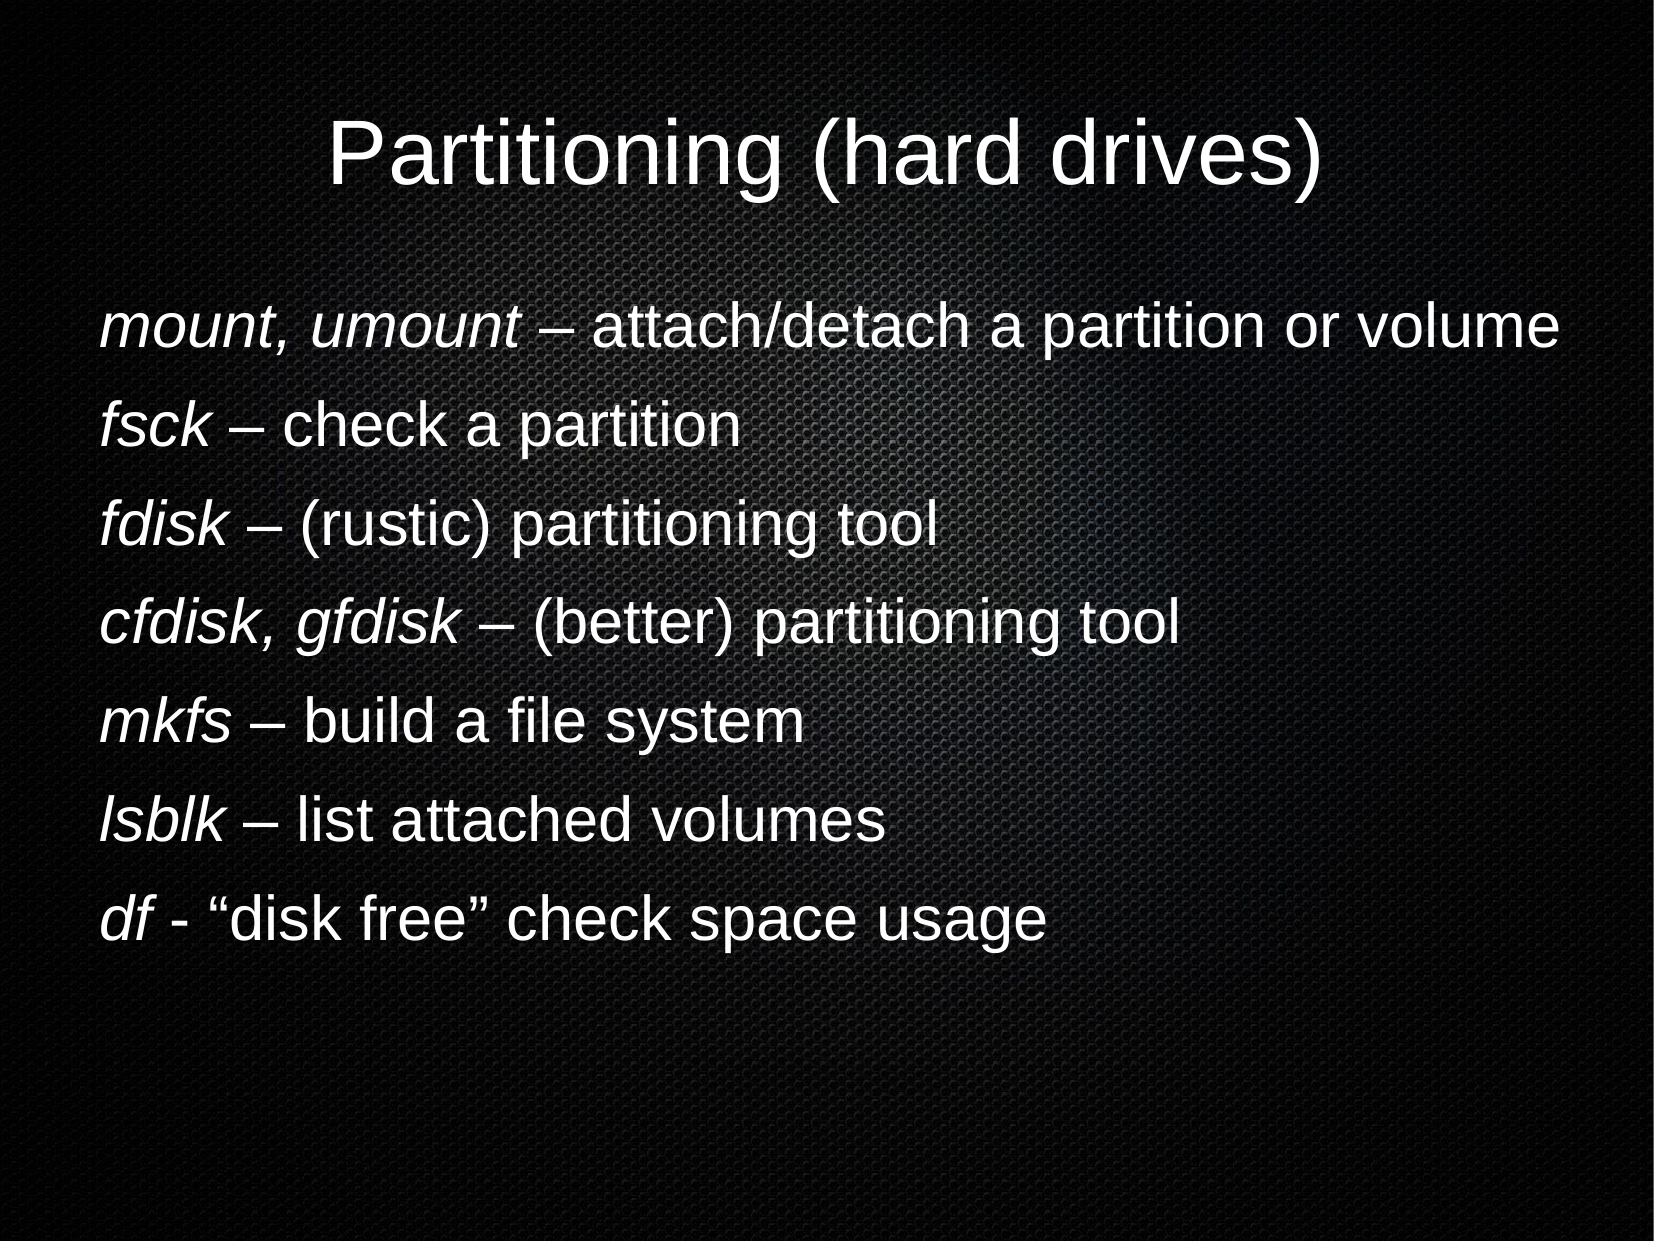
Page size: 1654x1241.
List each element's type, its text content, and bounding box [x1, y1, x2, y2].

list mount, umount – attach/detach a partition or volume fsck – check a partition fdisk – (rustic) partitioning tool cfdisk, gfdisk – (better) partitioning tool mkfs – build a file system lsblk – list attached volumes df - “disk free” check space usage [82, 290, 1571, 1010]
picture [0, 0, 1654, 1241]
title Partitioning (hard drives) [82, 49, 1571, 257]
